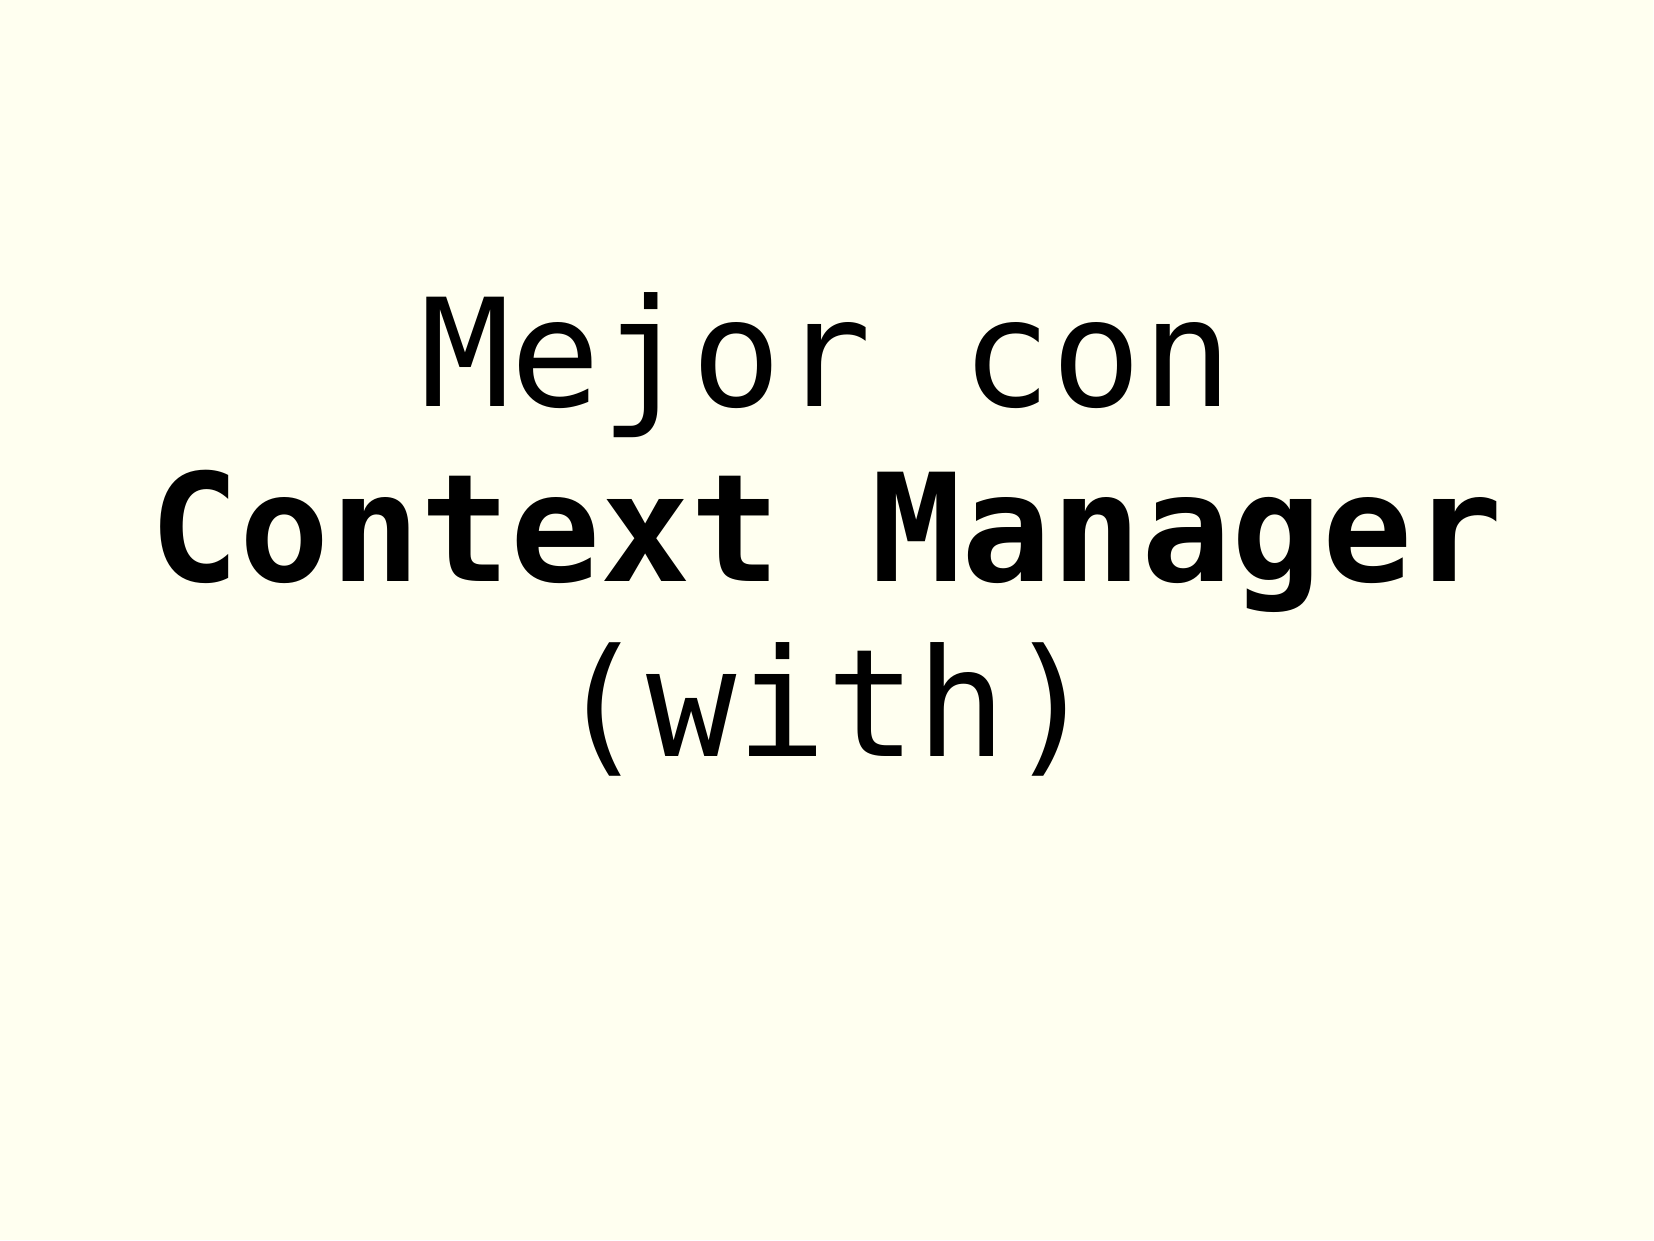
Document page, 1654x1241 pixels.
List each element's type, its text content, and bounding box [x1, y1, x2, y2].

subtitle Mejor con Context Manager (with) [82, 49, 1571, 1010]
